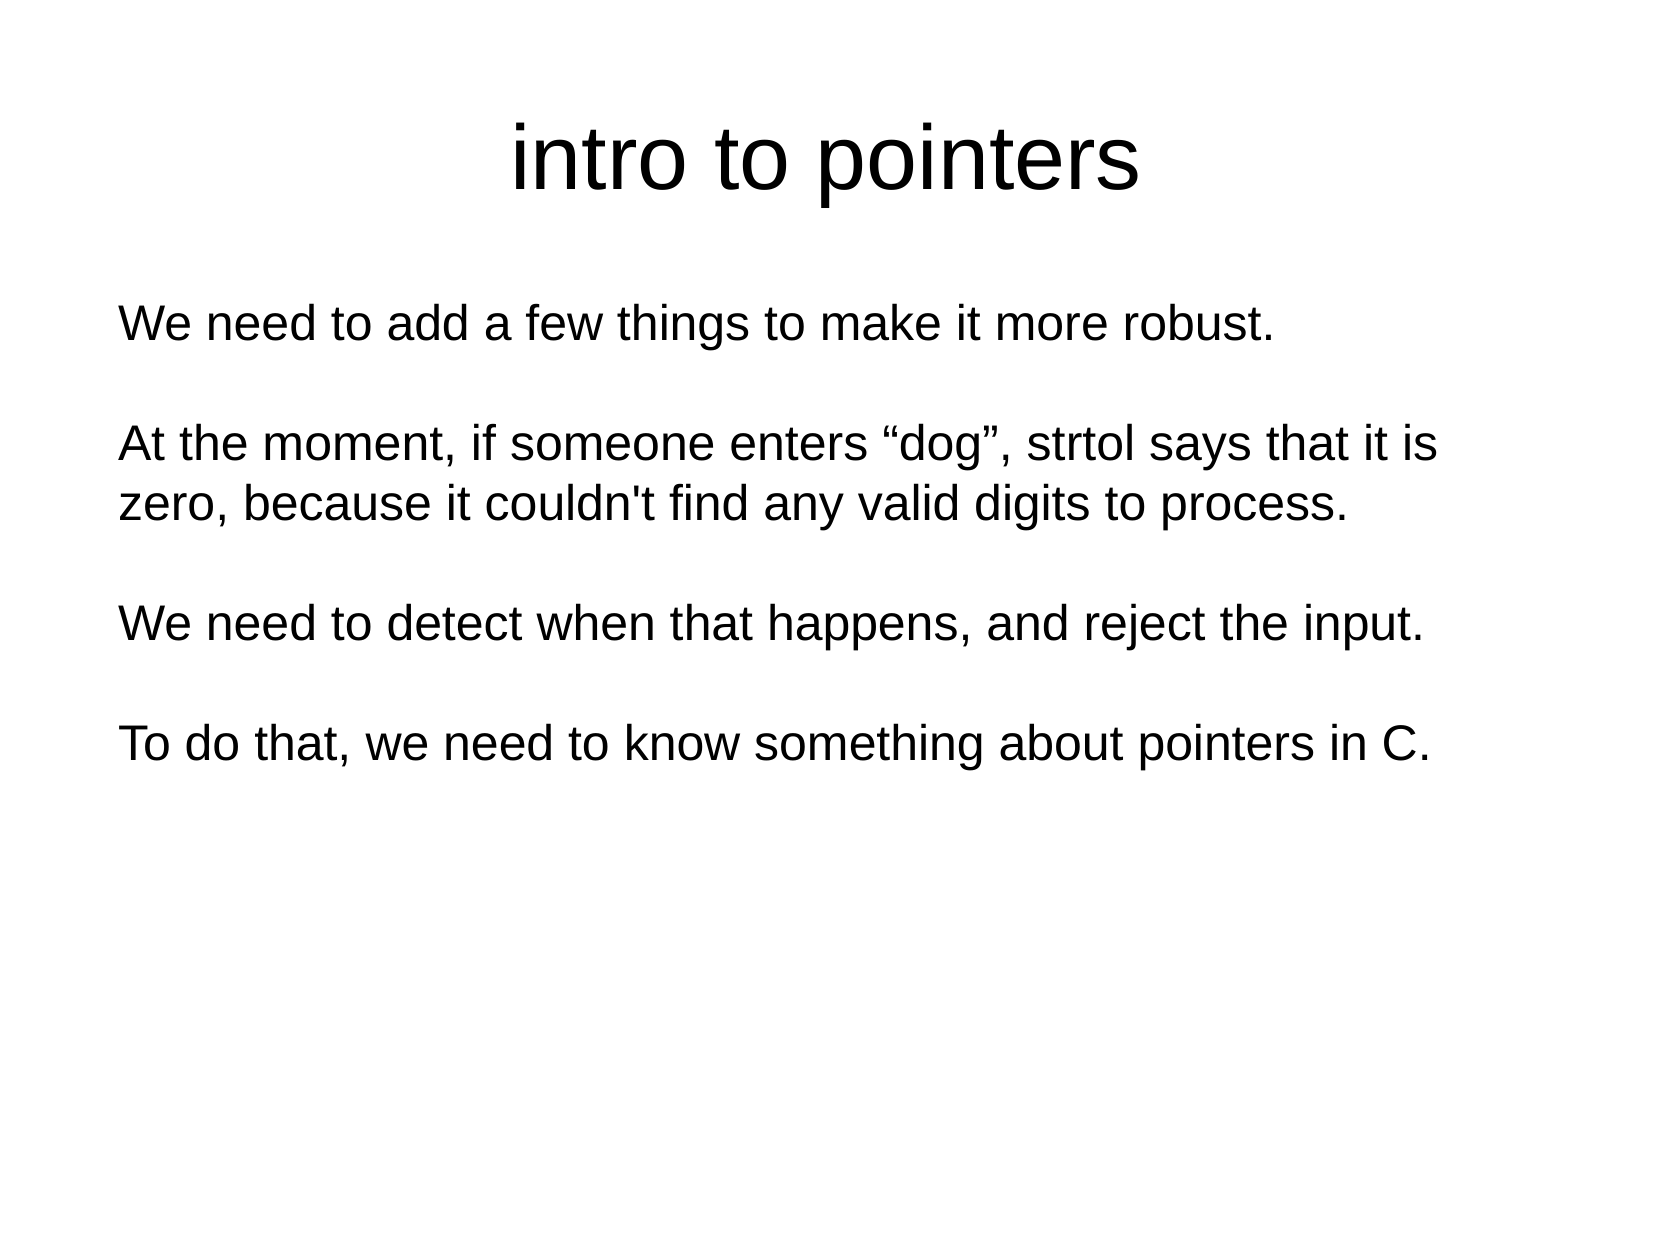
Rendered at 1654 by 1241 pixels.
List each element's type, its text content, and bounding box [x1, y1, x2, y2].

subtitle We need to add a few things to make it more robust. At the moment, if someone enters “dog”, strtol says that it is zero, because it couldn't find any valid digits to process. We need to detect when that happens, and reject the input. To do that, we need to know something about pointers in C. [118, 290, 1538, 1152]
title intro to pointers [82, 49, 1571, 257]
